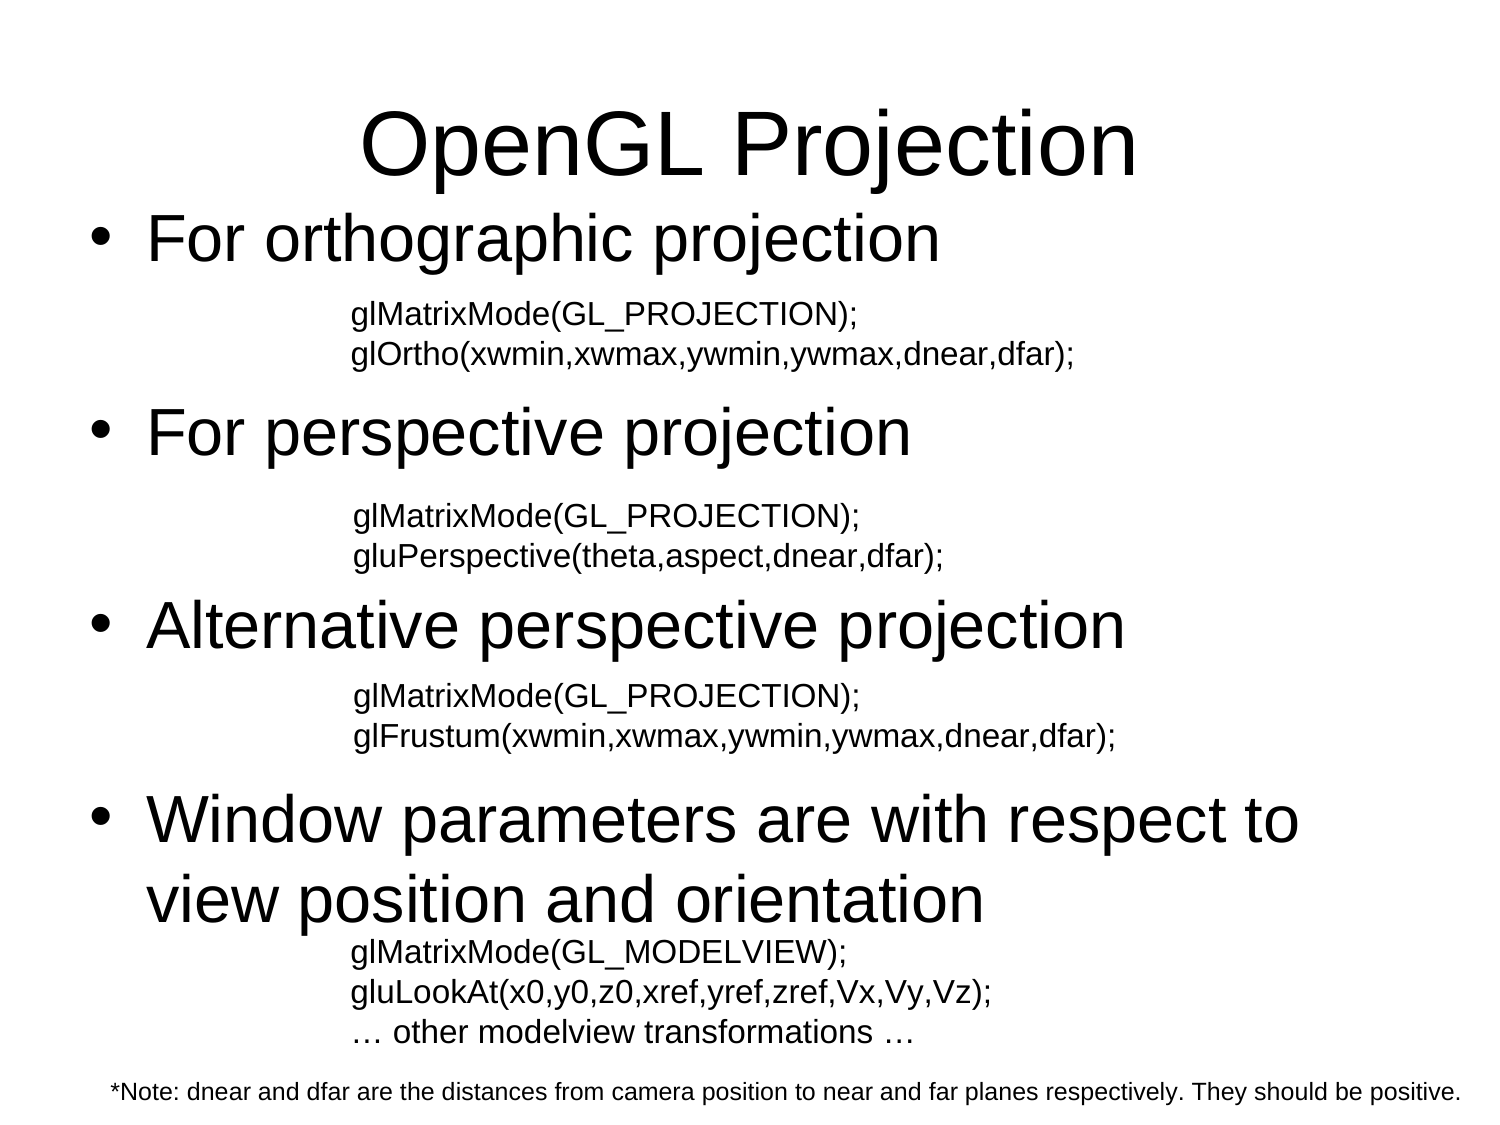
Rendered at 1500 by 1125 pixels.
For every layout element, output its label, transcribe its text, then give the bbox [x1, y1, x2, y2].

text_box glMatrixMode(GL_MODELVIEW); gluLookAt(x0,y0,z0,xref,yref,zref,Vx,Vy,Vz); … other modelview transformations … [335, 922, 1009, 1058]
text_box glMatrixMode(GL_PROJECTION); gluPerspective(theta,aspect,dnear,dfar); [338, 486, 961, 582]
list For orthographic projection For perspective projection Alternative perspective projection Window parameters are with respect to view position and orientation [75, 187, 1426, 951]
text_box glMatrixMode(GL_PROJECTION); glOrtho(xwmin,xwmax,ywmin,ywmax,dnear,dfar); [335, 284, 1091, 381]
title OpenGL Projection [75, 45, 1426, 187]
text_box *Note: dnear and dfar are the distances from camera position to near and far planes respectively. They should be positive. [95, 1067, 1481, 1113]
text_box glMatrixMode(GL_PROJECTION); glFrustum(xwmin,xwmax,ywmin,ywmax,dnear,dfar); [338, 666, 1133, 762]
